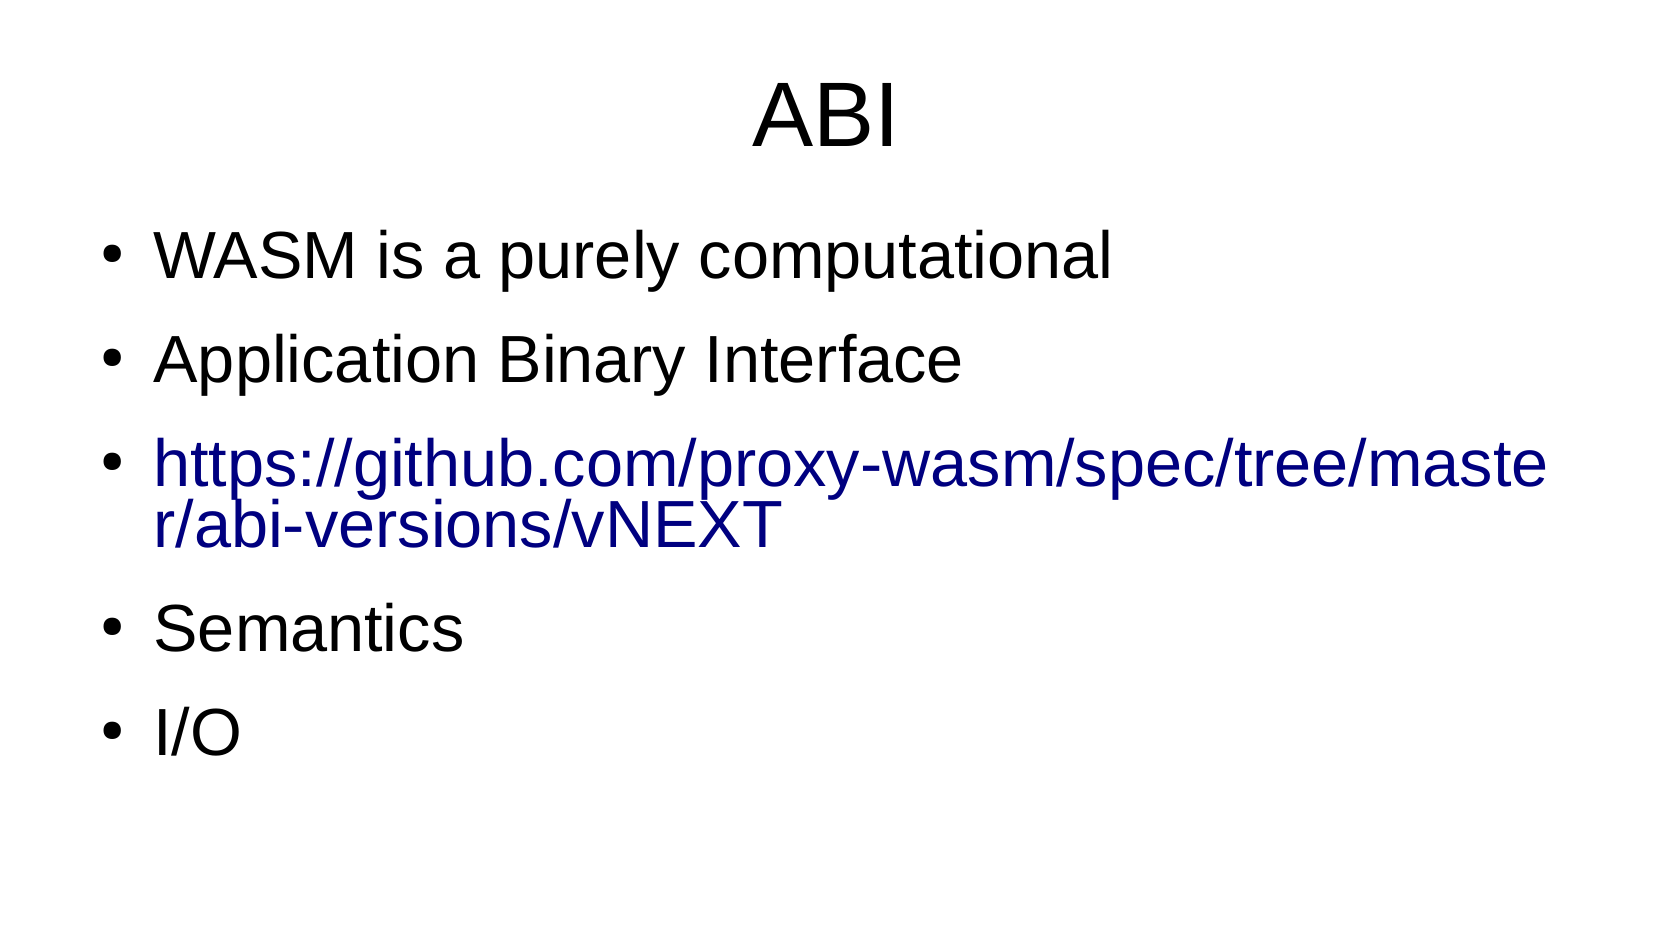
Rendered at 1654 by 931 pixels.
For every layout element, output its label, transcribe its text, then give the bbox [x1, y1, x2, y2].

list WASM is a purely computational Application Binary Interface https://github.com/proxy-wasm/spec/tree/master/abi-versions/vNEXT Semantics I/O [82, 217, 1571, 758]
title ABI [82, 37, 1571, 193]
